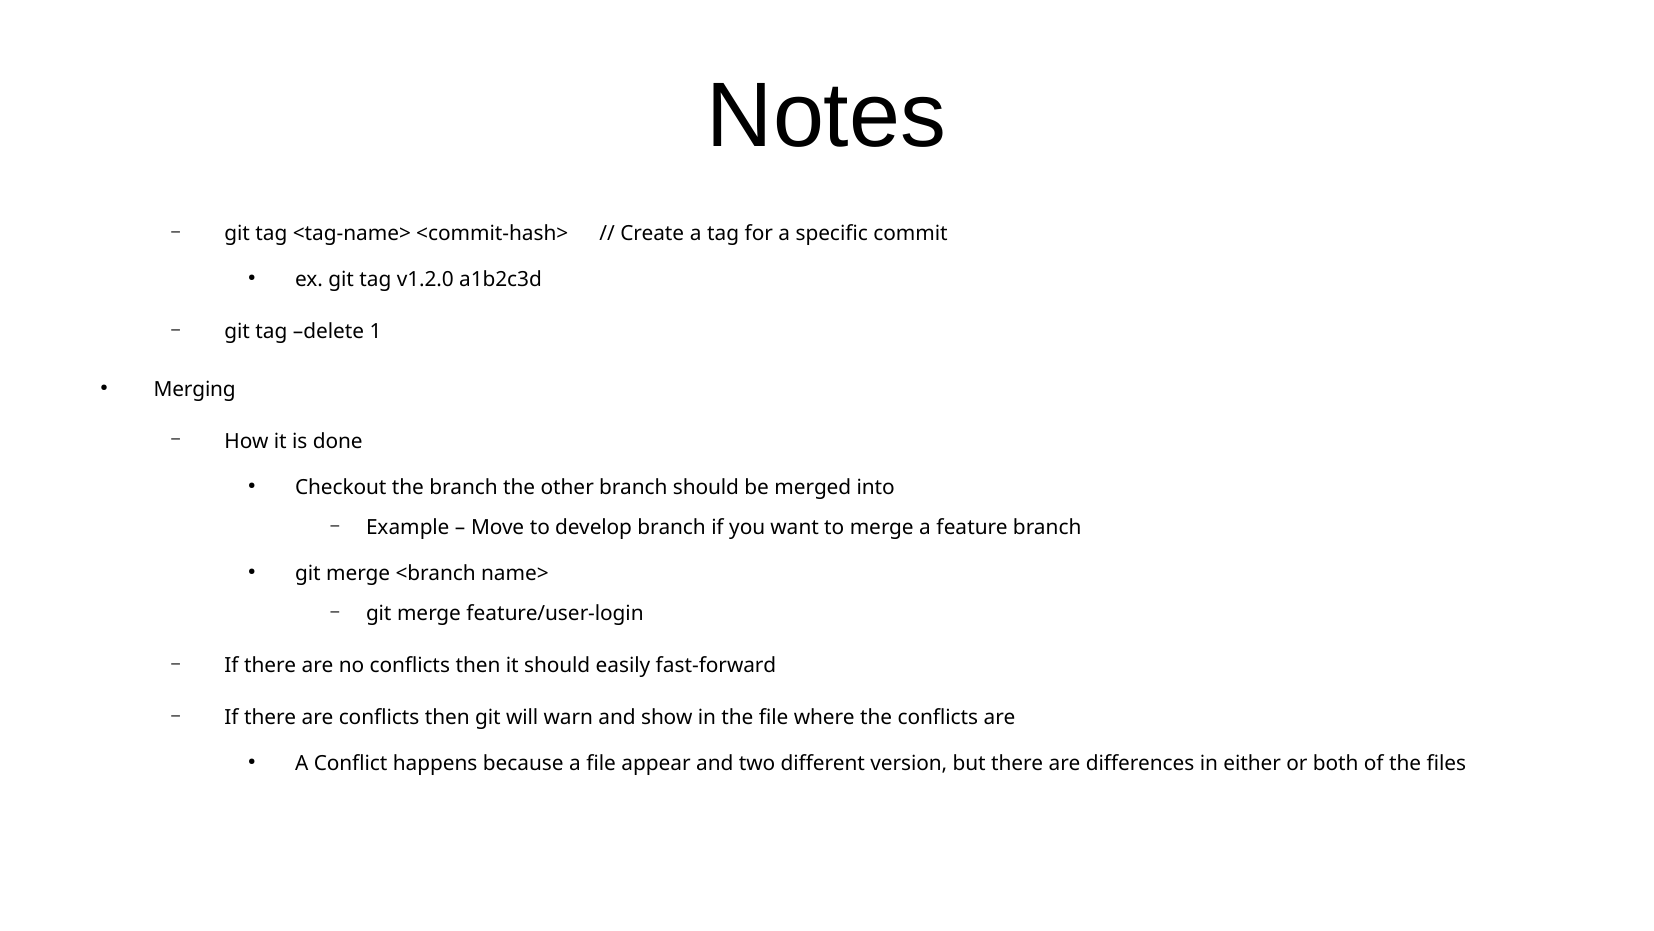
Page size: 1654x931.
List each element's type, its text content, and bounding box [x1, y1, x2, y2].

title Notes [82, 37, 1571, 193]
list git tag <tag-name> <commit-hash> // Create a tag for a specific commit ex. git tag v1.2.0 a1b2c3d git tag –delete 1 Merging How it is done Checkout the branch the other branch should be merged into Example – Move to develop branch if you want to merge a feature branch git merge <branch name> git merge feature/user-login If there are no conflicts then it should easily fast-forward If there are conflicts then git will warn and show in the file where the conflicts are A Conflict happens because a file appear and two different version, but there are differences in either or both of the files [82, 218, 1613, 863]
